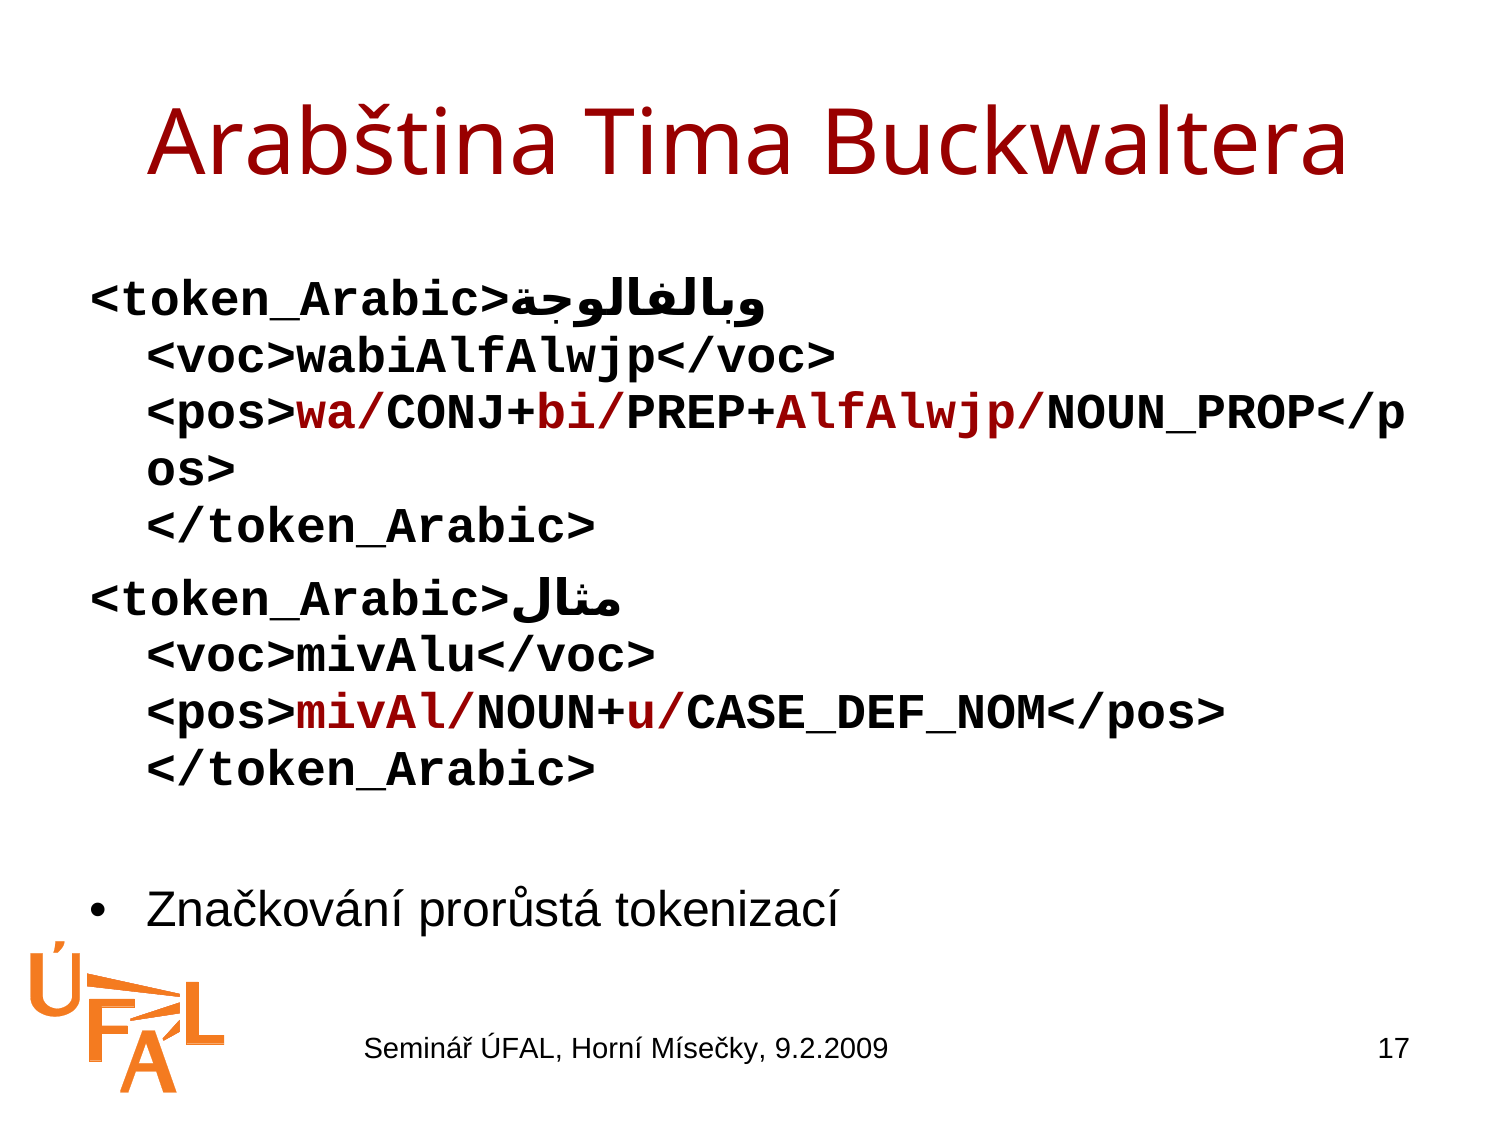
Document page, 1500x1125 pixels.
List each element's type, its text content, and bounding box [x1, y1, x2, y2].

title Arabština Tima Buckwaltera [75, 45, 1426, 233]
list <token_Arabic>وبالفالوجة <voc>wabiAlfAlwjp</voc> <pos>wa/CONJ+bi/PREP+AlfAlwjp/NOUN_PROP</pos> </token_Arabic> <token_Arabic>مثال <voc>mivAlu</voc> <pos>mivAl/NOUN+u/CASE_DEF_NOM</pos> </token_Arabic> Značkování prorůstá tokenizací [75, 262, 1426, 1006]
